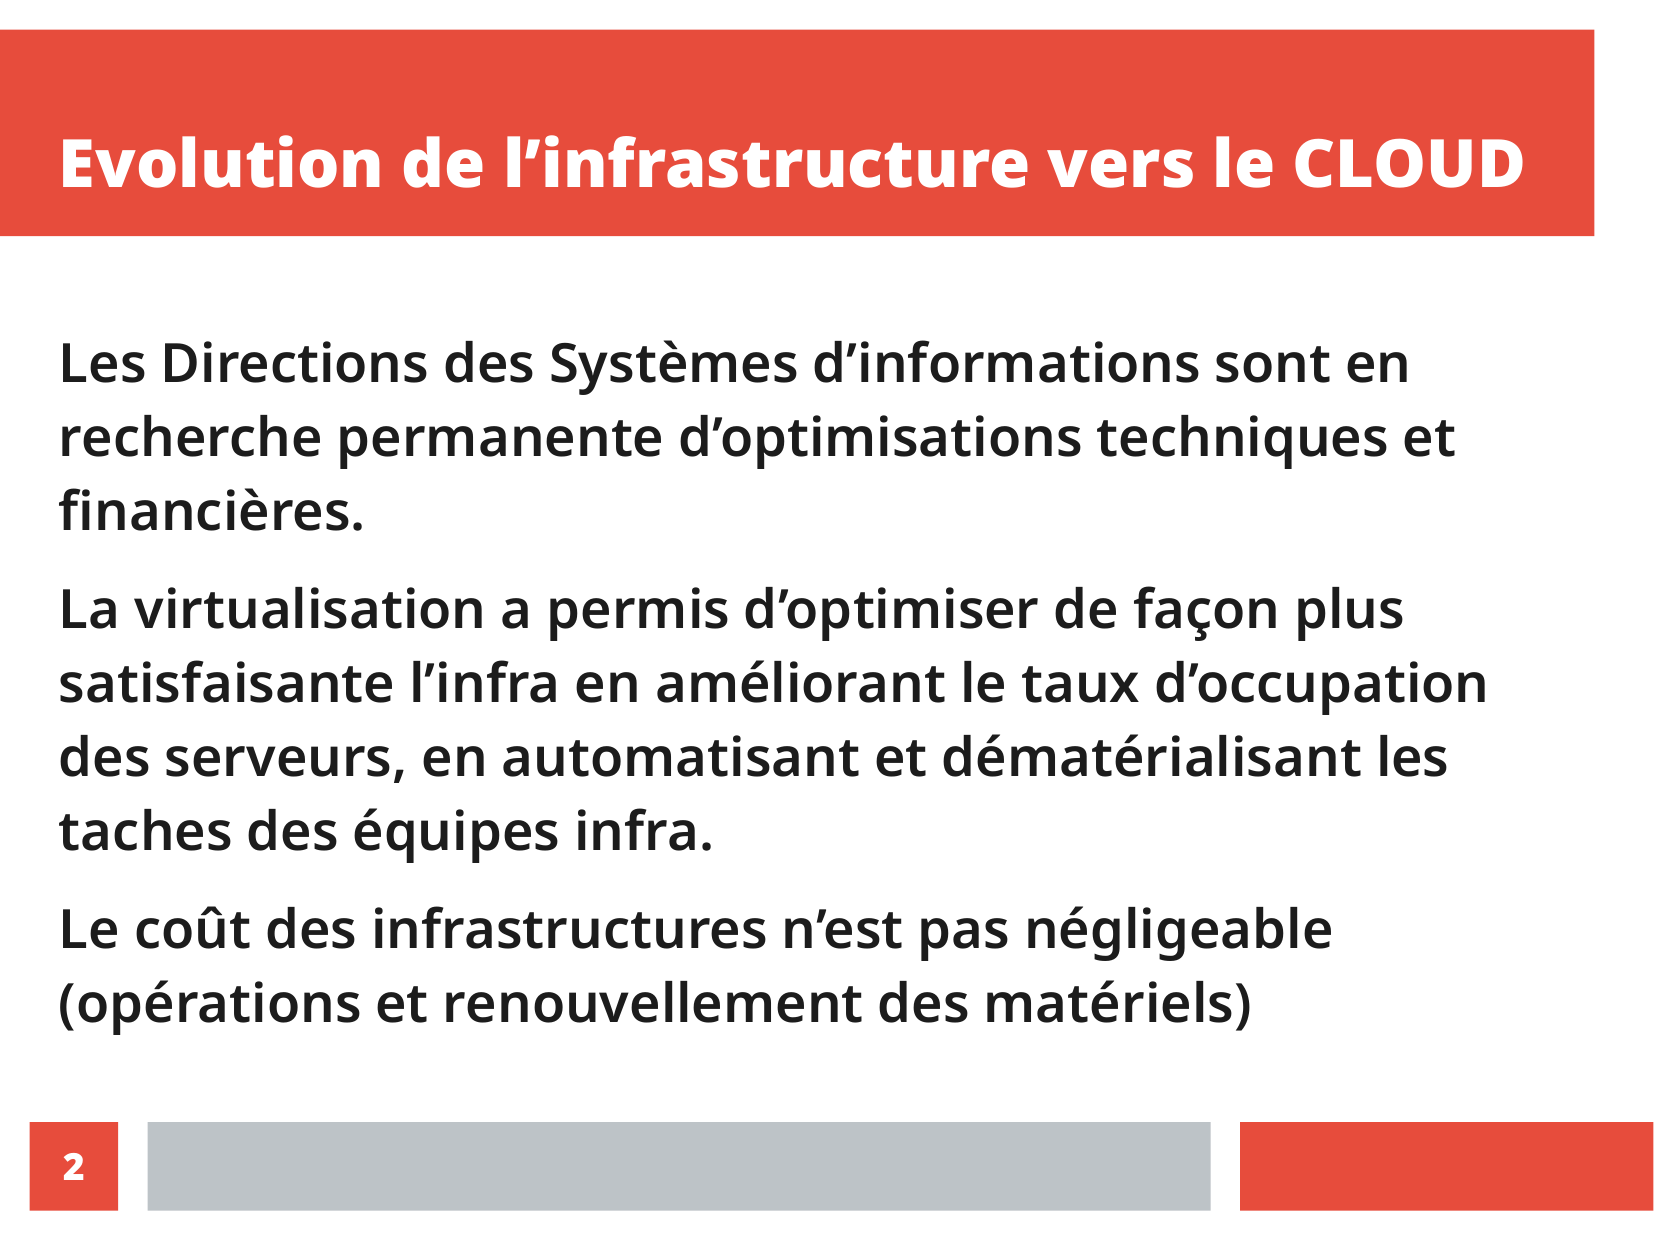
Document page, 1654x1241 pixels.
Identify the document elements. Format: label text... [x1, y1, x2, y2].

title Evolution de l’infrastructure vers le CLOUD [59, 59, 1595, 207]
list Les Directions des Systèmes d’informations sont en recherche permanente d’optimisations techniques et financières. La virtualisation a permis d’optimiser de façon plus satisfaisante l’infra en améliorant le taux d’occupation des serveurs, en automatisant et dématérialisant les taches des équipes infra. Le coût des infrastructures n’est pas négligeable (opérations et renouvellement des matériels) [59, 324, 1565, 1093]
